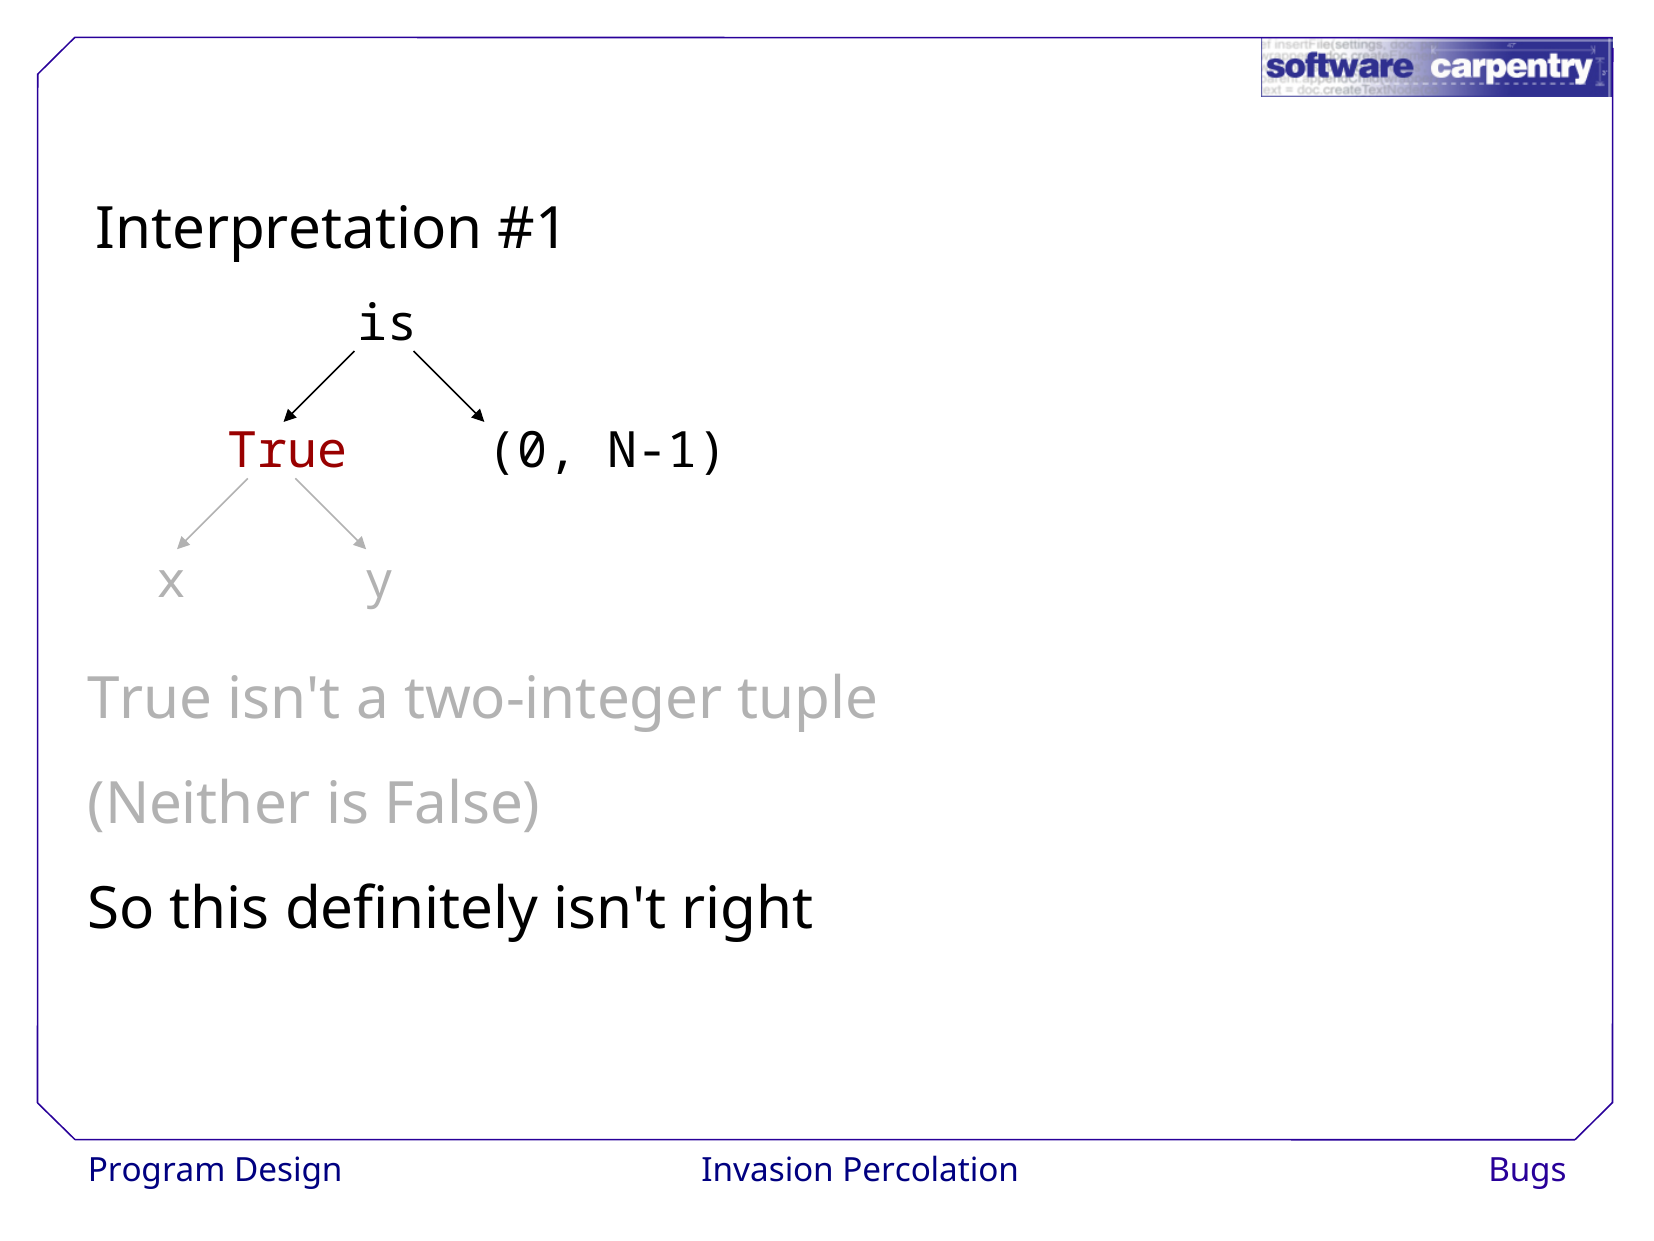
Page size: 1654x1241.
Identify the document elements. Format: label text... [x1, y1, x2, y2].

picture [1261, 39, 1613, 97]
text_box True [212, 395, 284, 479]
text_box True isn't a two-integer tuple (Neither is False) So this definitely isn't right [72, 617, 1043, 948]
text_box y [349, 525, 402, 608]
text_box (0, N-1) [472, 395, 697, 479]
text_box x [141, 525, 194, 608]
text_box Interpretation #1 [80, 147, 734, 269]
text_box is [342, 268, 414, 352]
